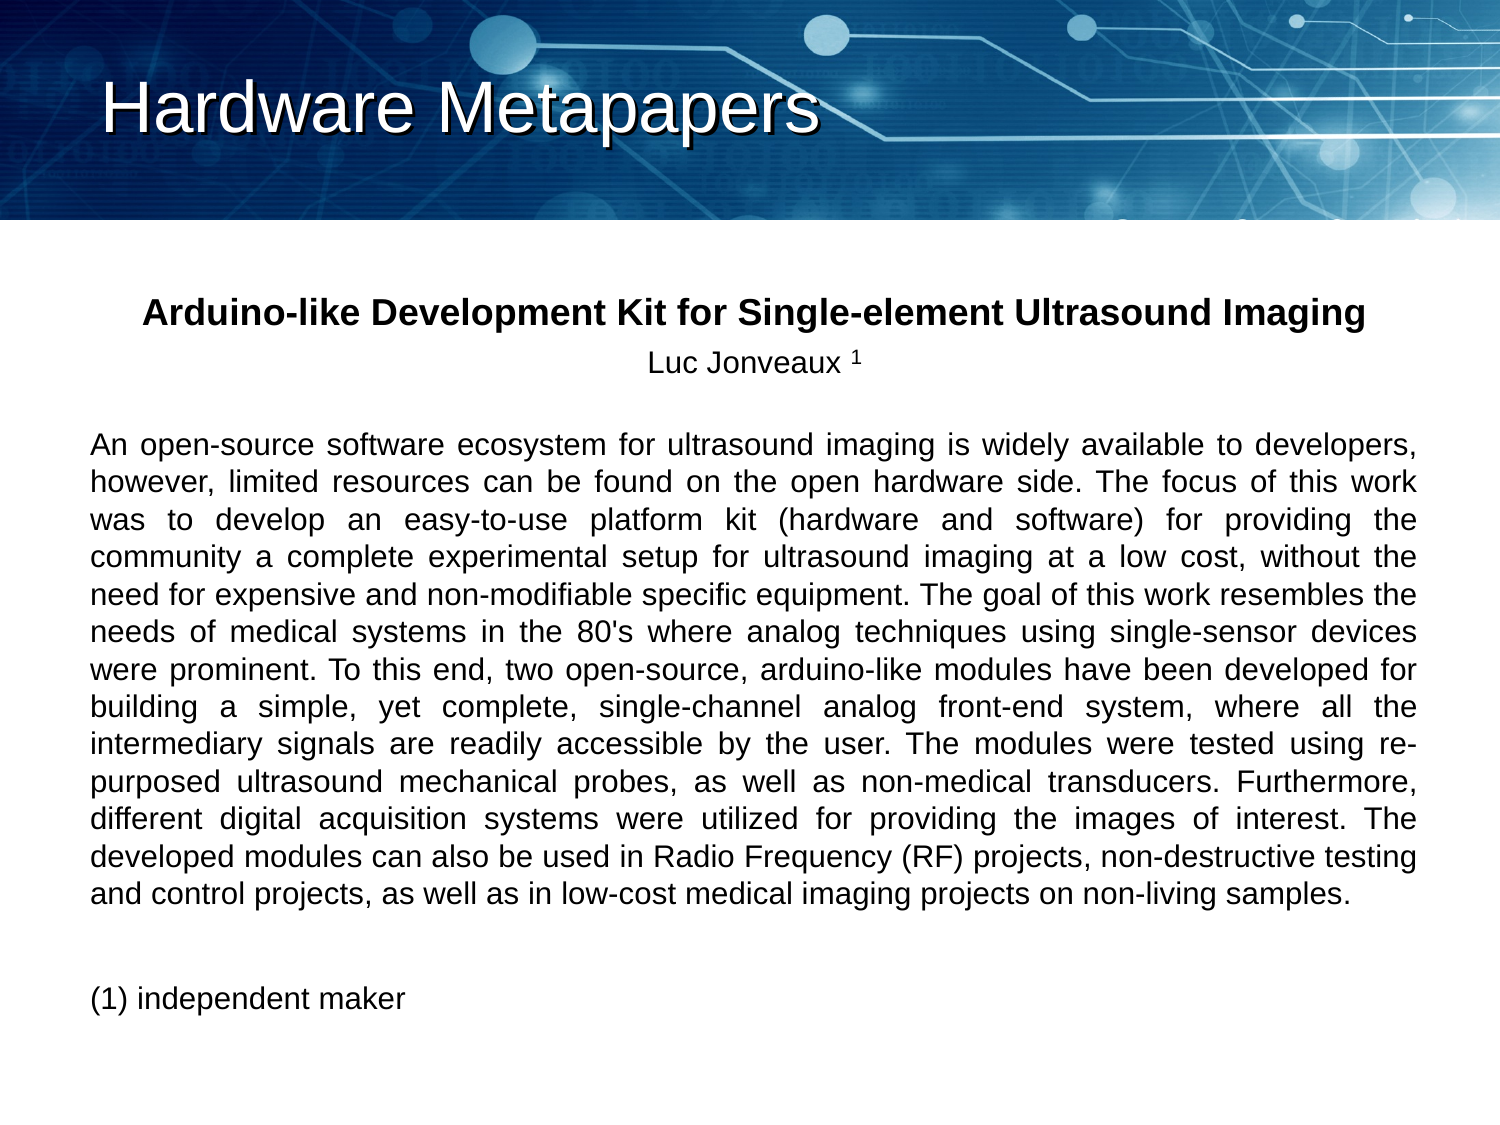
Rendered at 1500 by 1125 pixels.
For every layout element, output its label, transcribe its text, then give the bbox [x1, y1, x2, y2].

picture [0, 0, 1500, 220]
title Hardware Metapapers [85, 0, 1380, 218]
text_box (1) independent maker [75, 970, 617, 1024]
list Arduino-like Development Kit for Single-element Ultrasound Imaging Luc Jonveaux 1 An open-source software ecosystem for ultrasound imaging is widely available to developers, however, limited resources can be found on the open hardware side. The focus of this work was to develop an easy-to-use platform kit (hardware and software) for providing the community a complete experimental setup for ultrasound imaging at a low cost, without the need for expensive and non-modifiable specific equipment. The goal of this work resembles the needs of medical systems in the 80's where analog techniques using single-sensor devices were prominent. To this end, two open-source, arduino-like modules have been developed for building a simple, yet complete, single-channel analog front-end system, where all the intermediary signals are readily accessible by the user. The modules were tested using re-purposed ultrasound mechanical probes, as well as non-medical transducers. Furthermore, different digital acquisition systems were utilized for providing the images of interest. The developed modules can also be used in Radio Frequency (RF) projects, non-destructive testing and control projects, as well as in low-cost medical imaging projects on non-living samples. [75, 293, 1435, 1051]
